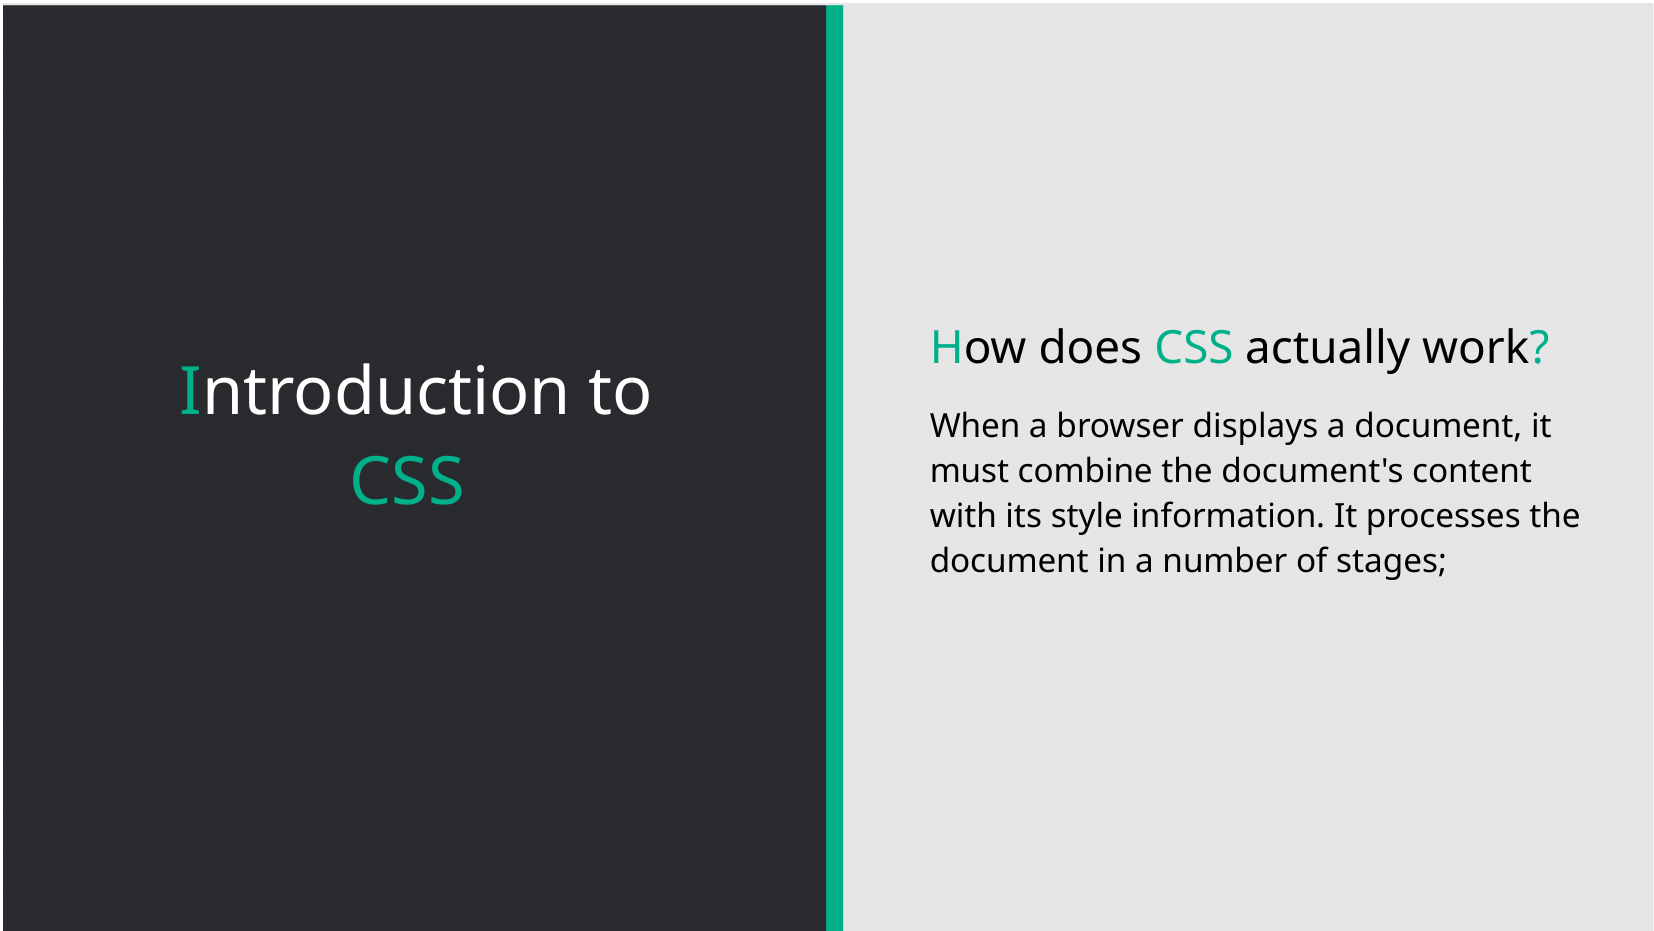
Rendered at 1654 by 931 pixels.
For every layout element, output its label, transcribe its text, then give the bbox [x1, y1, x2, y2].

text_box How does CSS actually work? When a browser displays a document, it must combine the document's content with its style information. It processes the document in a number of stages; [915, 307, 1606, 586]
picture [3, 3, 1654, 931]
text_box Introduction to CSS [165, 335, 676, 526]
